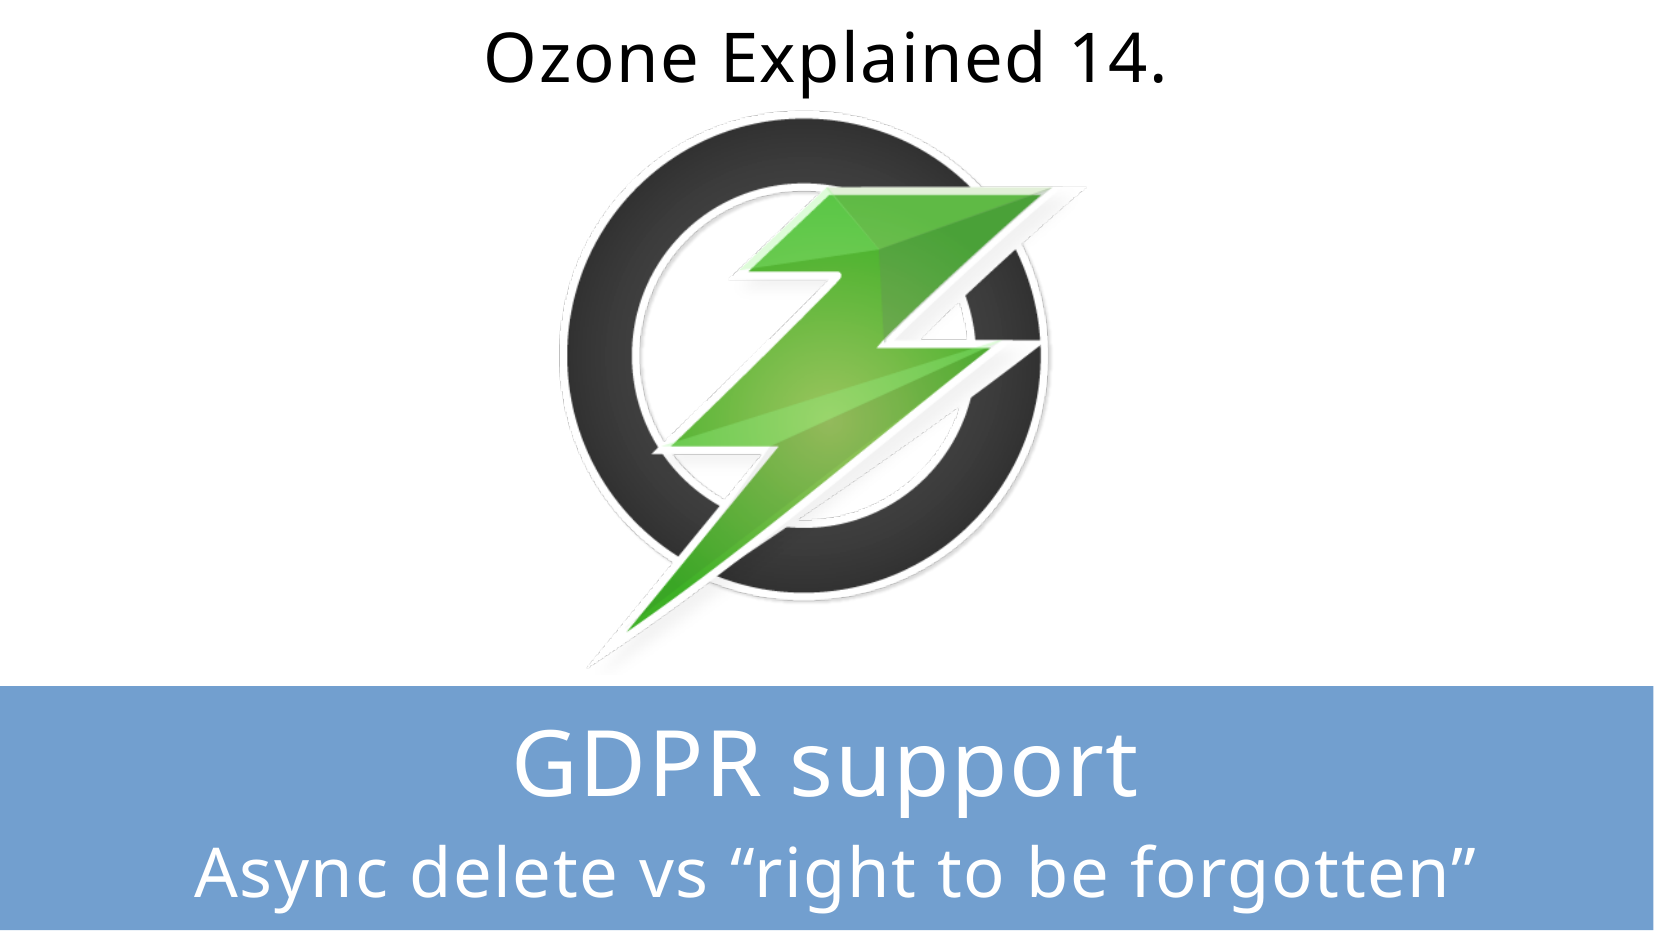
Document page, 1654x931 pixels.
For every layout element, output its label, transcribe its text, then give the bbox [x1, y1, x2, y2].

title Ozone Explained 14. [0, 8, 1654, 105]
picture [552, 100, 1094, 675]
title GDPR support Async delete vs “right to be forgotten” [0, 686, 1654, 931]
